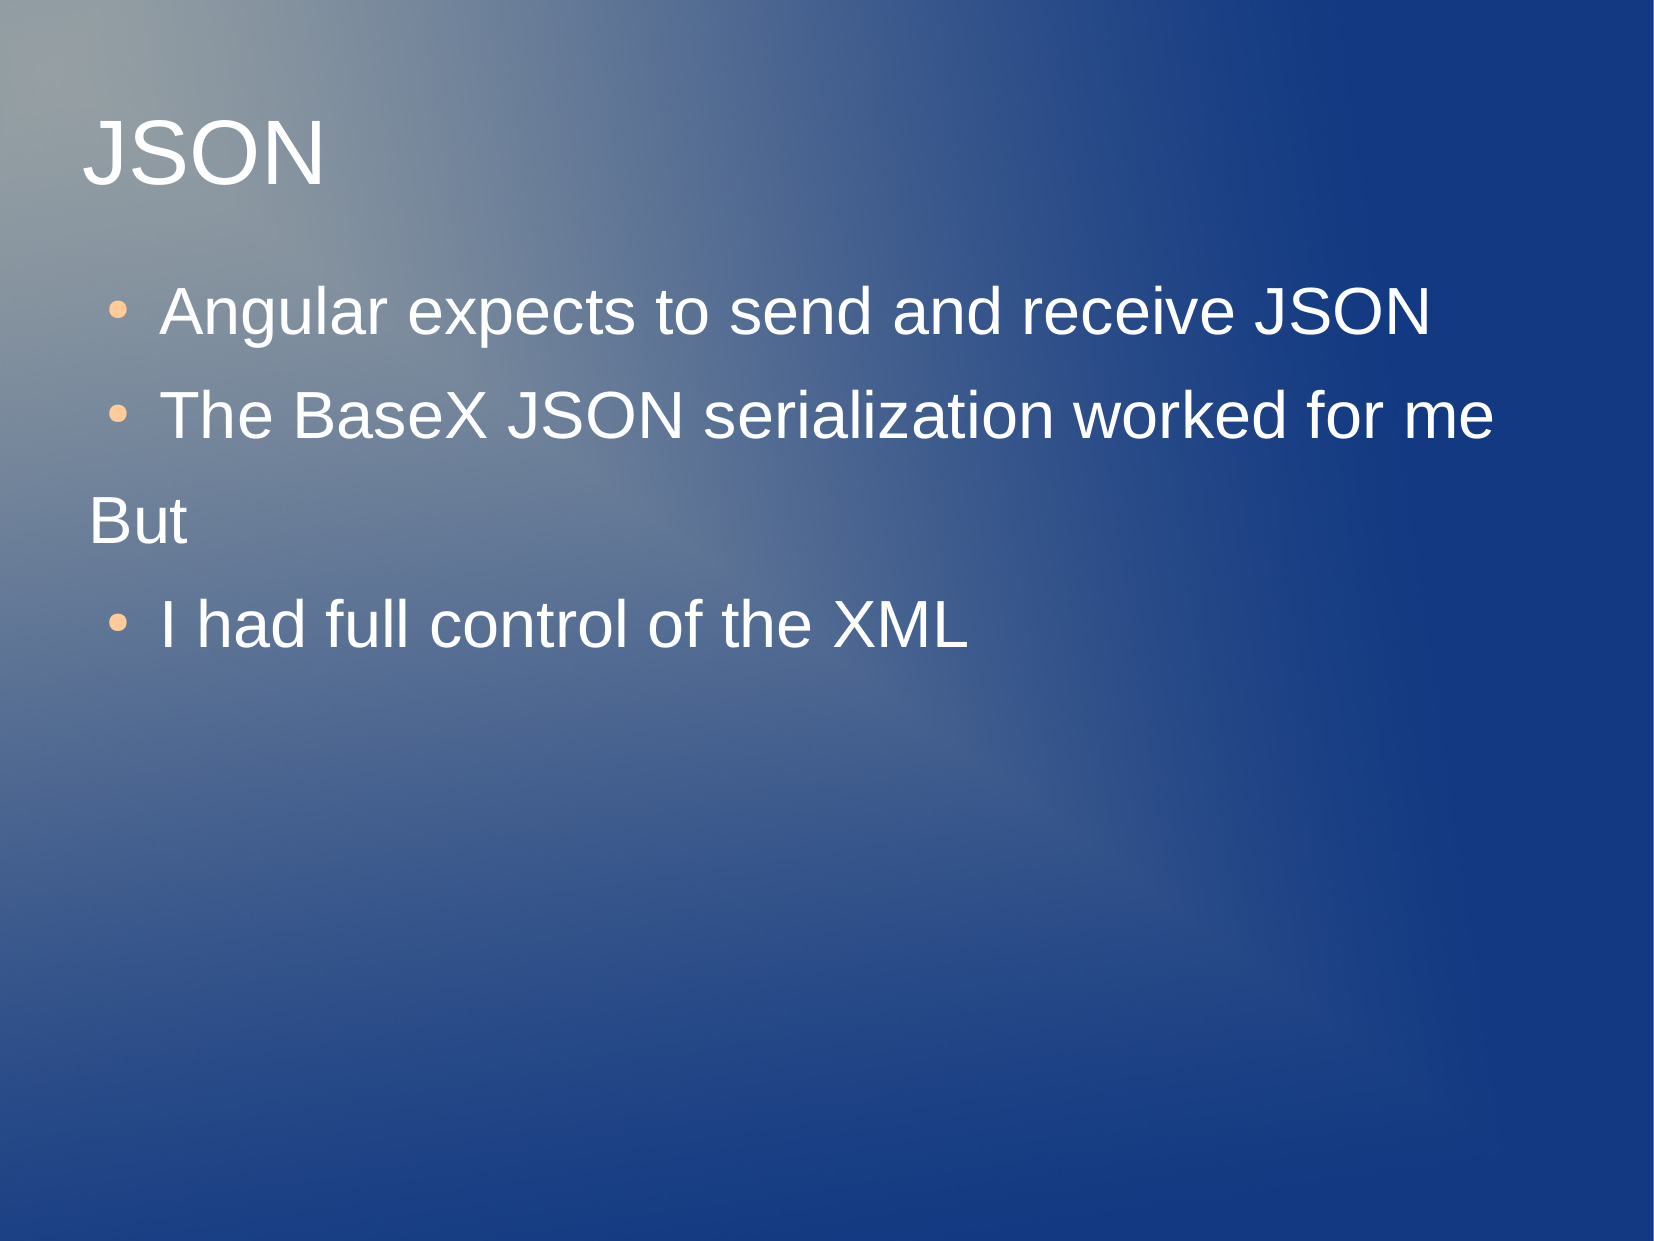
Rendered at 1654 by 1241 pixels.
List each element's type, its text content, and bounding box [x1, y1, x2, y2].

title JSON [82, 49, 1571, 257]
list Angular expects to send and receive JSON The BaseX JSON serialization worked for me But I had full control of the XML [88, 274, 1577, 1093]
picture [0, 0, 1654, 1241]
